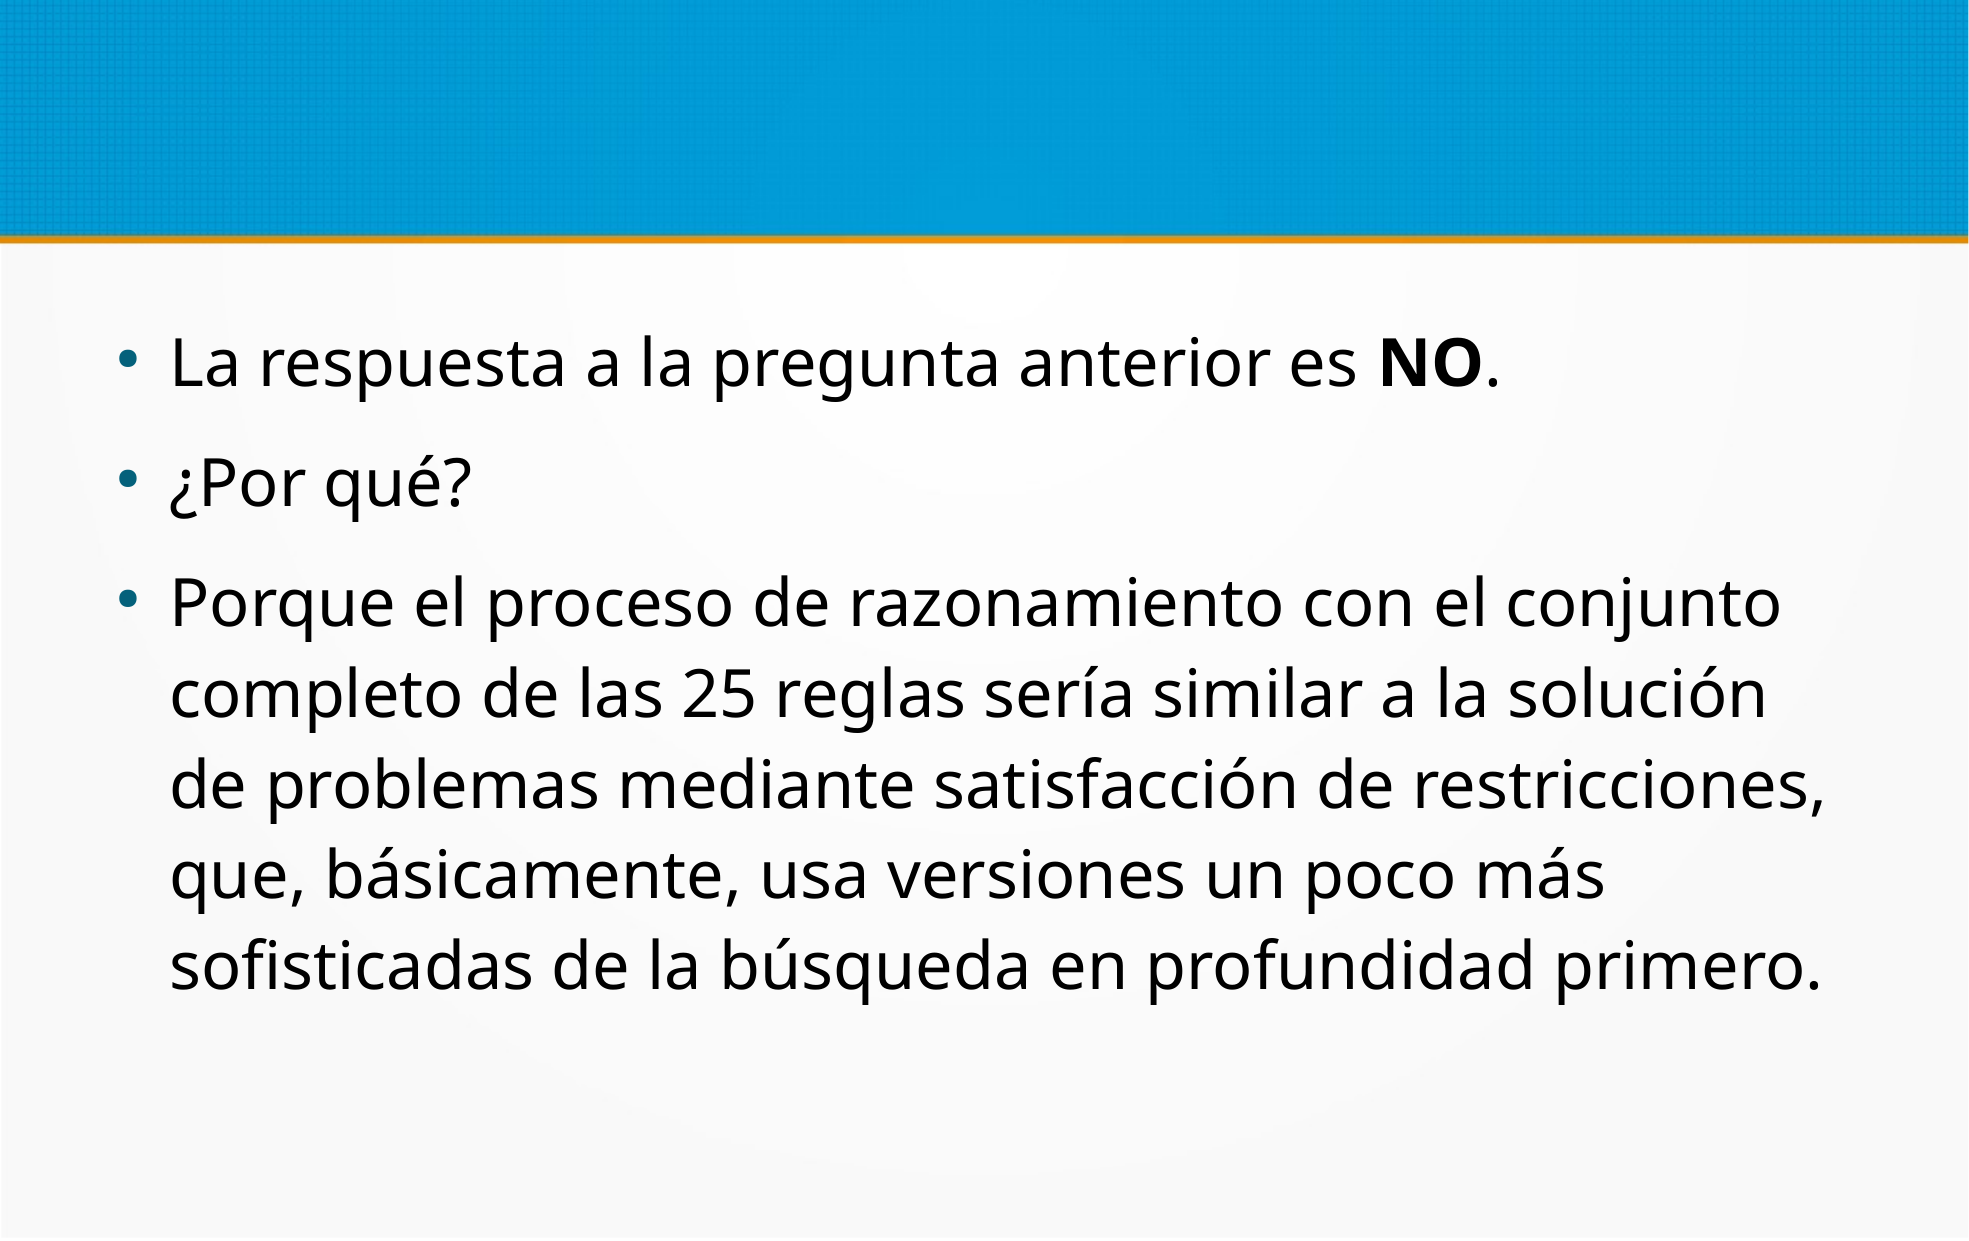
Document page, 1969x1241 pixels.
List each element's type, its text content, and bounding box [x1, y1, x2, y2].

list La respuesta a la pregunta anterior es NO. ¿Por qué? Porque el proceso de razonamiento con el conjunto completo de las 25 reglas sería similar a la solución de problemas mediante satisfacción de restricciones, que, básicamente, usa versiones un poco más sofisticadas de la búsqueda en profundidad primero. [98, 315, 1861, 1081]
picture [0, 233, 1969, 1241]
